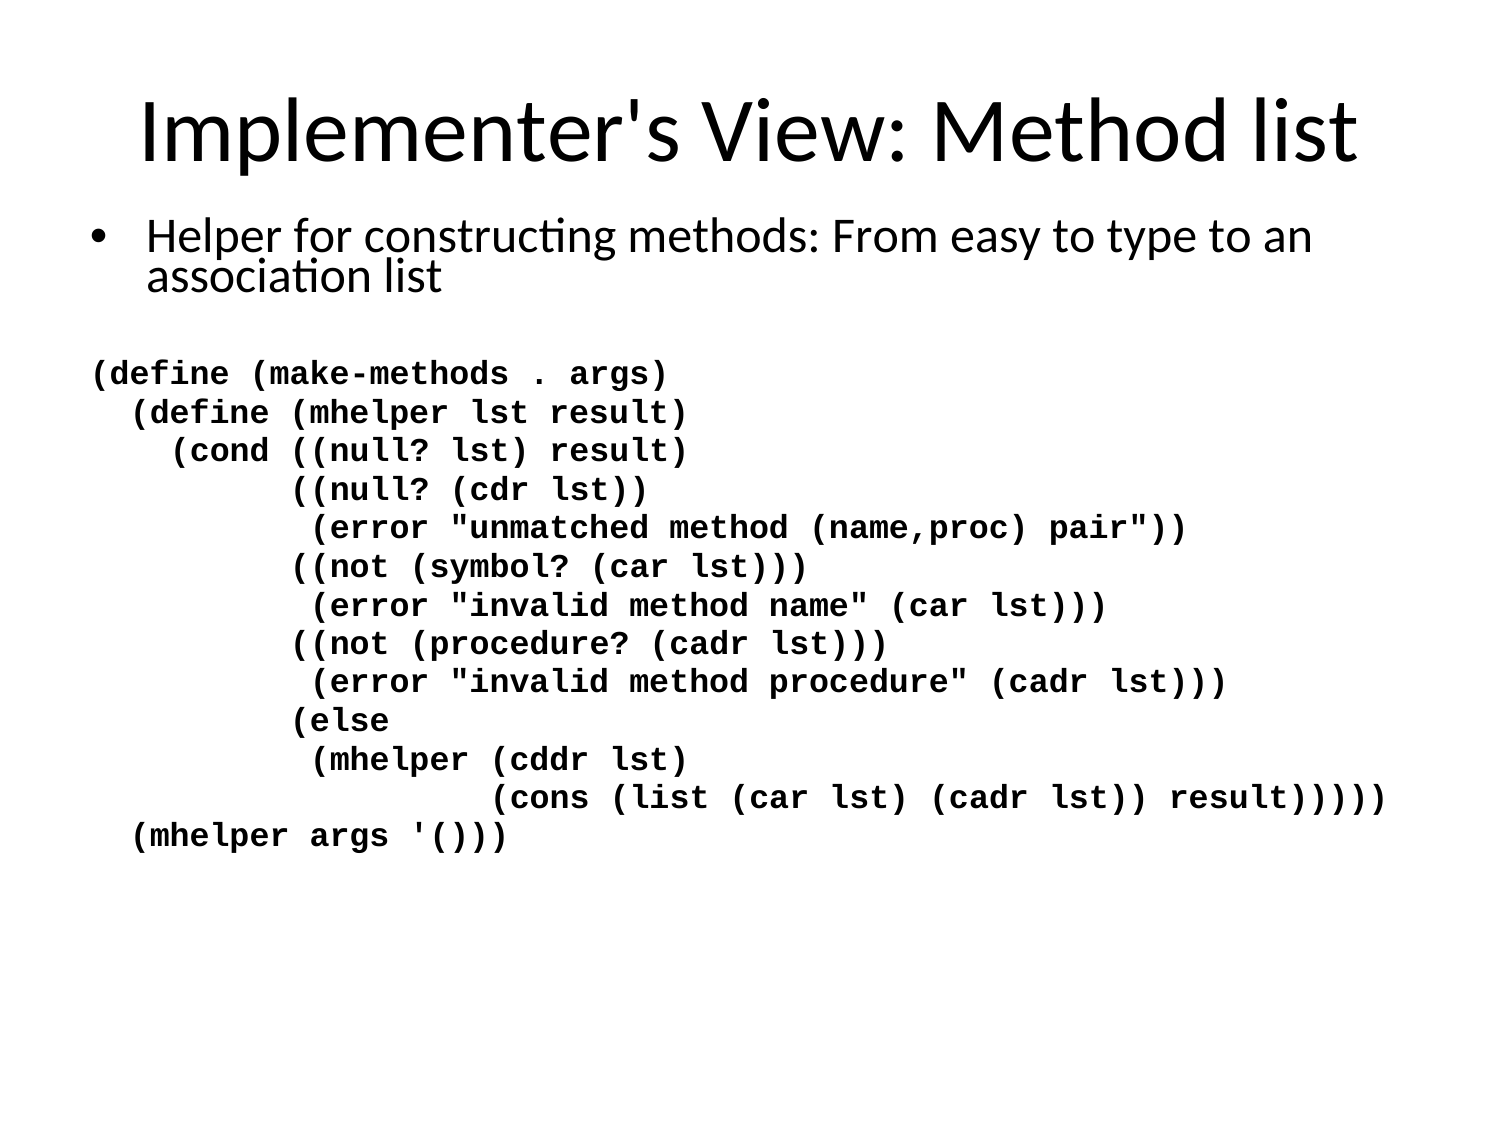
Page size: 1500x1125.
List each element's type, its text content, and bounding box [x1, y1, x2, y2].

list Helper for constructing methods: From easy to type to an association list (define (make-methods . args) (define (mhelper lst result) (cond ((null? lst) result) ((null? (cdr lst)) (error "unmatched method (name,proc) pair")) ((not (symbol? (car lst))) (error "invalid method name" (car lst))) ((not (procedure? (cadr lst))) (error "invalid method procedure" (cadr lst))) (else (mhelper (cddr lst) (cons (list (car lst) (cadr lst)) result))))) (mhelper args '())) [75, 212, 1426, 1005]
title Implementer's View: Method list [75, 24, 1426, 212]
